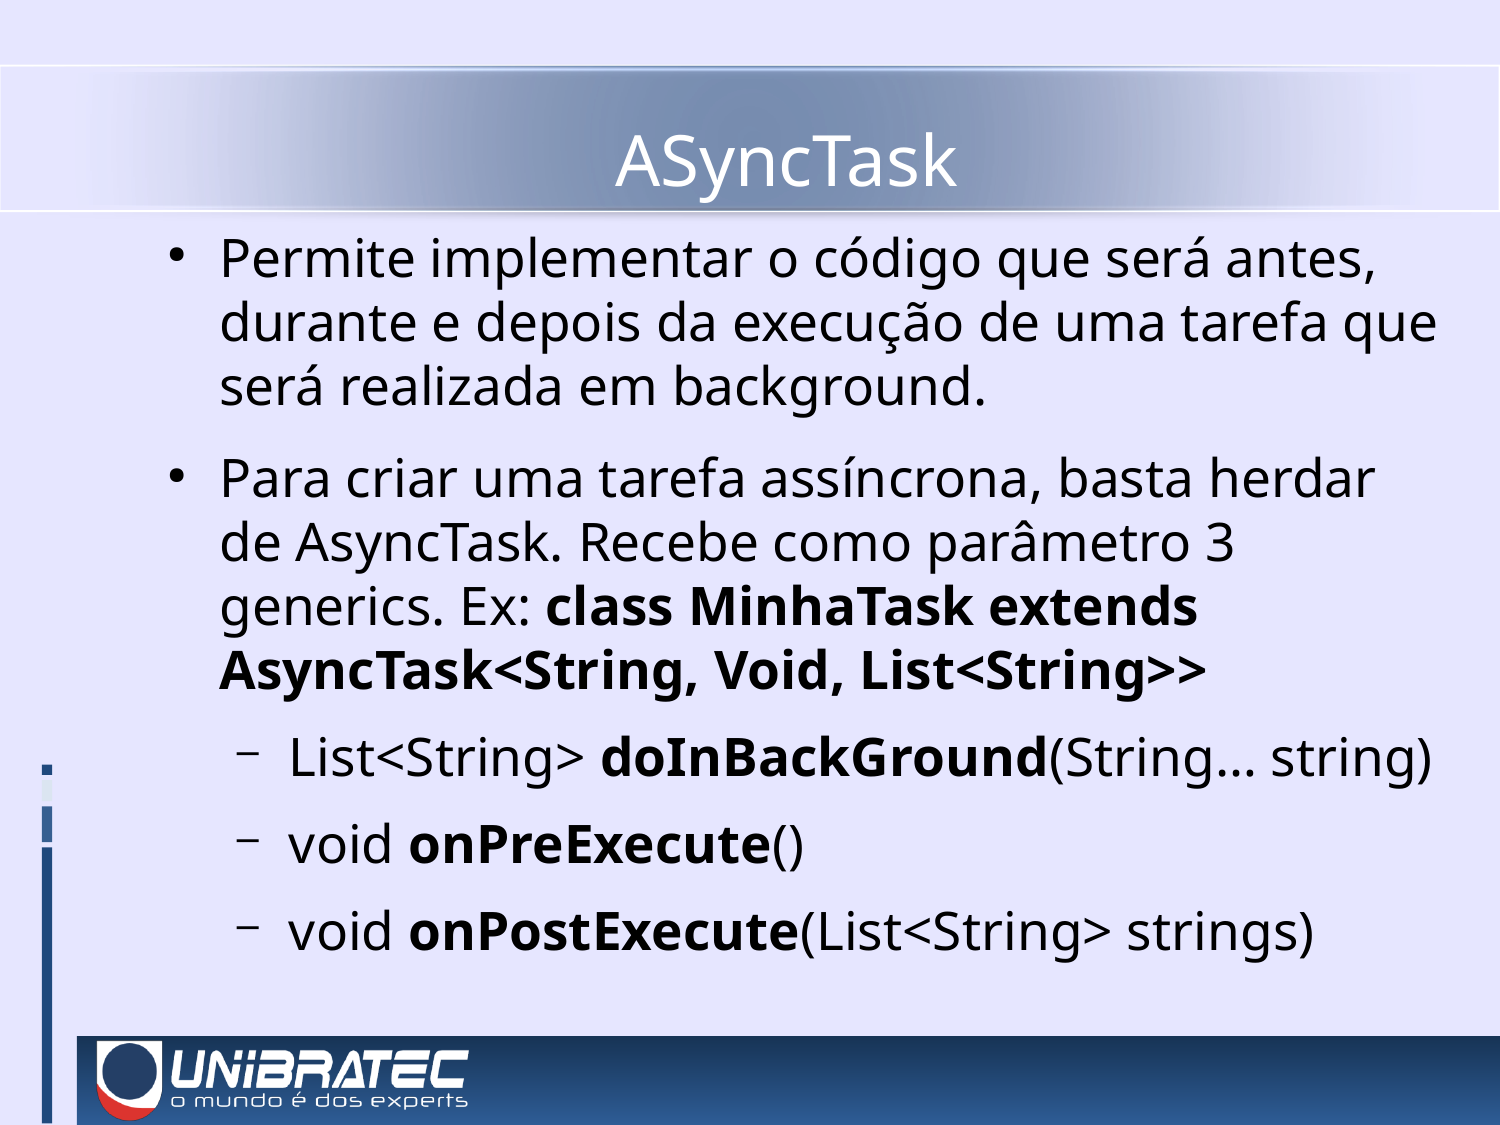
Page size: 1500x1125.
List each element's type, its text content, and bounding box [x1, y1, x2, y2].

picture [96, 1040, 469, 1121]
picture [0, 58, 1500, 227]
list Permite implementar o código que será antes, durante e depois da execução de uma tarefa que será realizada em background. Para criar uma tarefa assíncrona, basta herdar de AsyncTask. Recebe como parâmetro 3 generics. Ex: class MinhaTask extends AsyncTask<String, Void, List<String>> List<String> doInBackGround(String… string) void onPreExecute() void onPostExecute(List<String> strings) [150, 224, 1441, 1016]
title ASyncTask [150, 84, 1424, 224]
